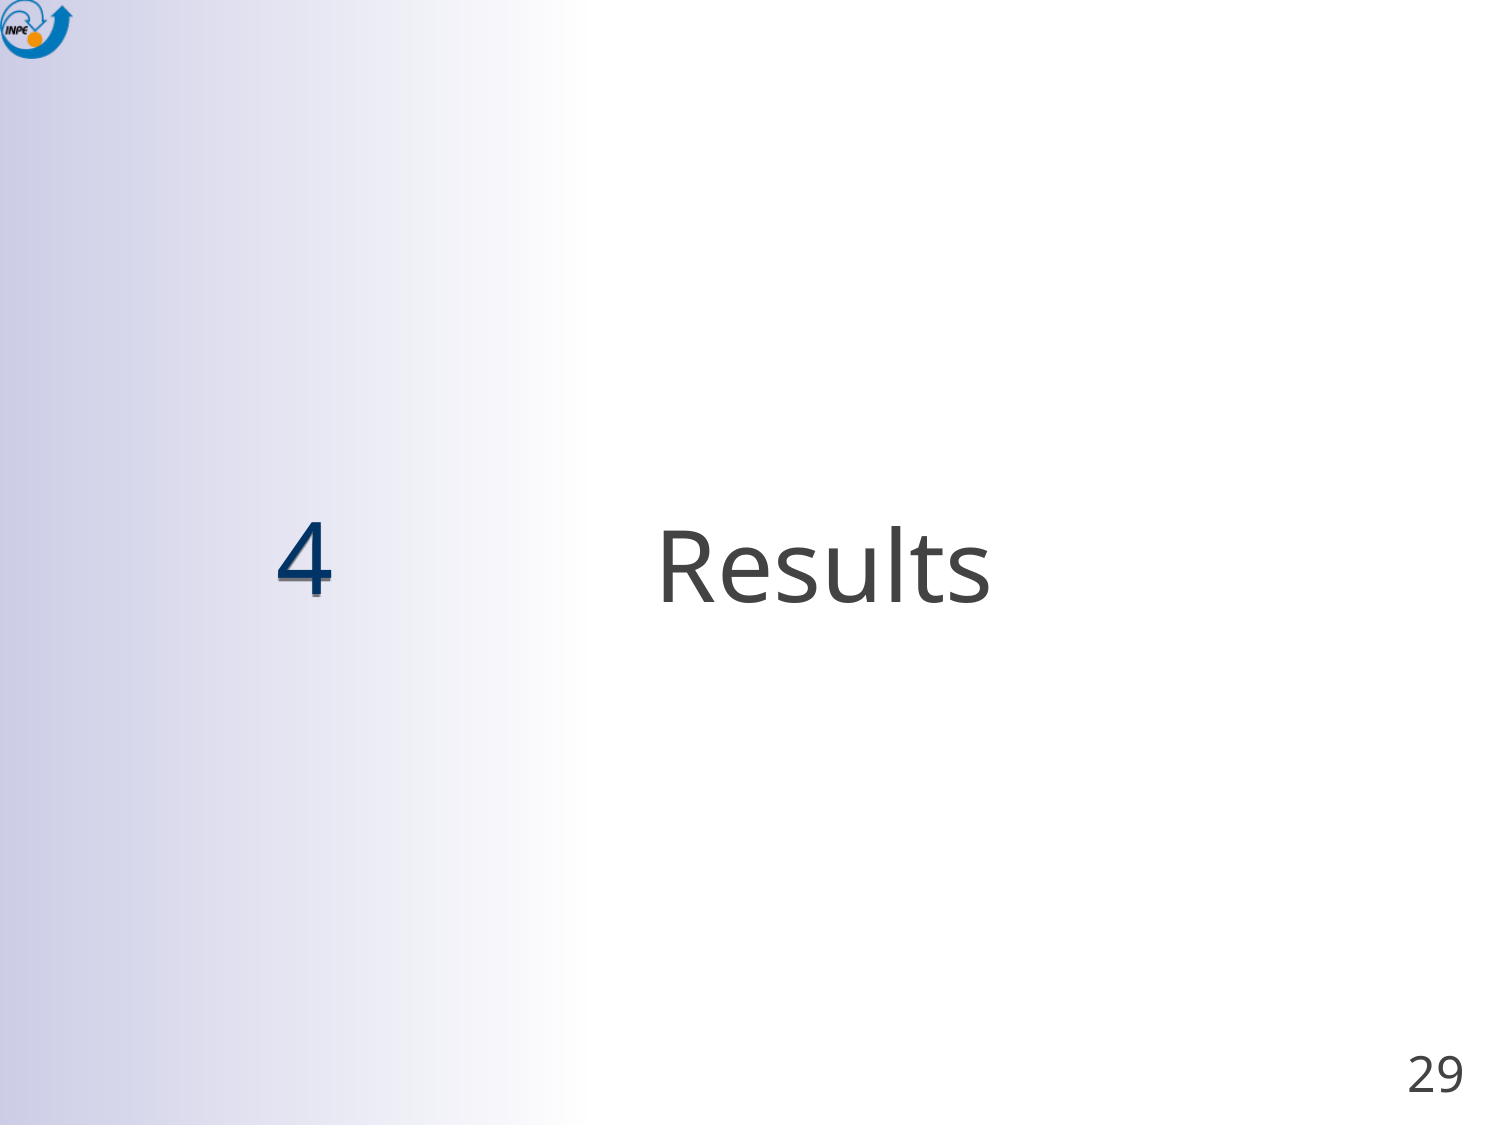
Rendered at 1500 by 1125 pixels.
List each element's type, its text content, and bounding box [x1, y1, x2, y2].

list Results [639, 59, 1465, 1050]
slide_number 1 [1389, 1033, 1480, 1120]
title 4 [106, 59, 490, 1052]
picture [0, 0, 73, 59]
